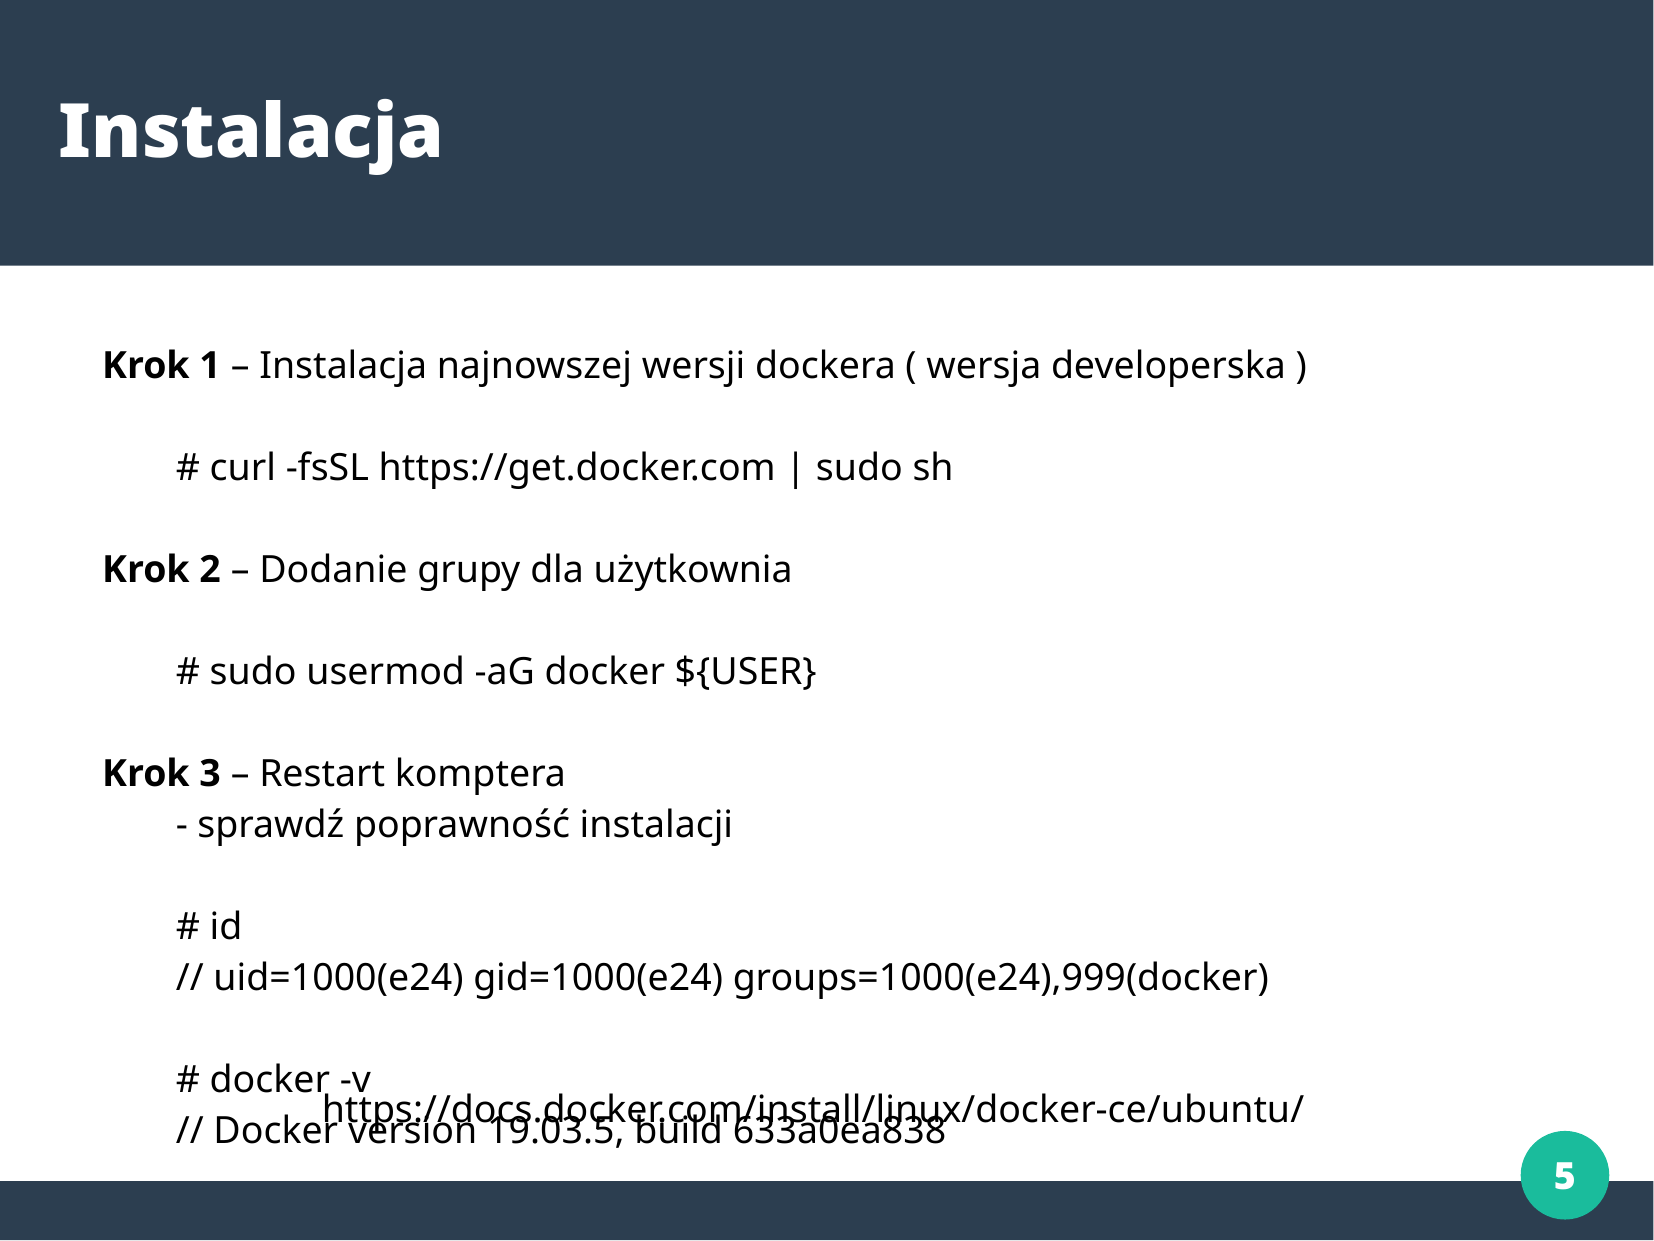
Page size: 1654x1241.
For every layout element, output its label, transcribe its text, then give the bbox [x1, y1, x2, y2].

title Instalacja [59, 49, 1595, 207]
text_box Krok 1 – Instalacja najnowszej wersji dockera ( wersja developerska ) # curl -fsSL https://get.docker.com | sudo sh Krok 2 – Dodanie grupy dla użytkownia # sudo usermod -aG docker ${USER} Krok 3 – Restart komptera - sprawdź poprawność instalacji # id // uid=1000(e24) gid=1000(e24) groups=1000(e24),999(docker) # docker -v // Docker version 19.03.5, build 633a0ea838 [87, 330, 1567, 1086]
text_box https://docs.docker.com/install/linux/docker-ce/ubuntu/ [307, 1074, 1367, 1134]
